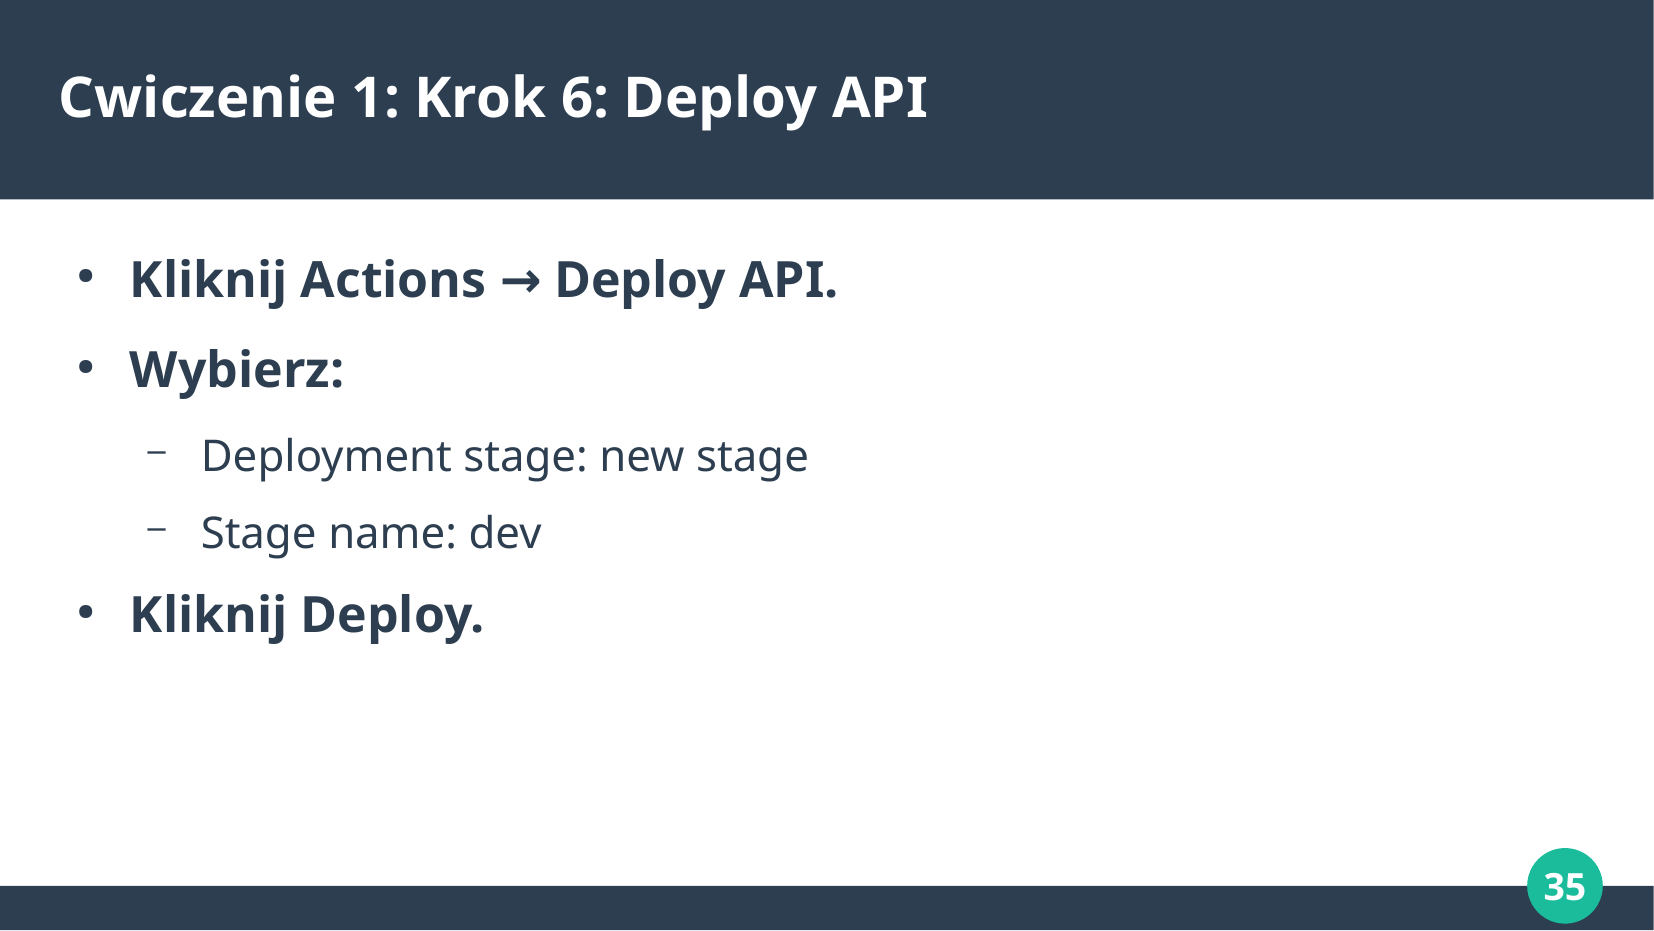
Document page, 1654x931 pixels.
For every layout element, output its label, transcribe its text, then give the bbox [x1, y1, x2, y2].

title Cwiczenie 1: Krok 6: Deploy API [59, 37, 1595, 156]
list Kliknij Actions → Deploy API. Wybierz: Deployment stage: new stage Stage name: dev Kliknij Deploy. [59, 243, 1538, 864]
